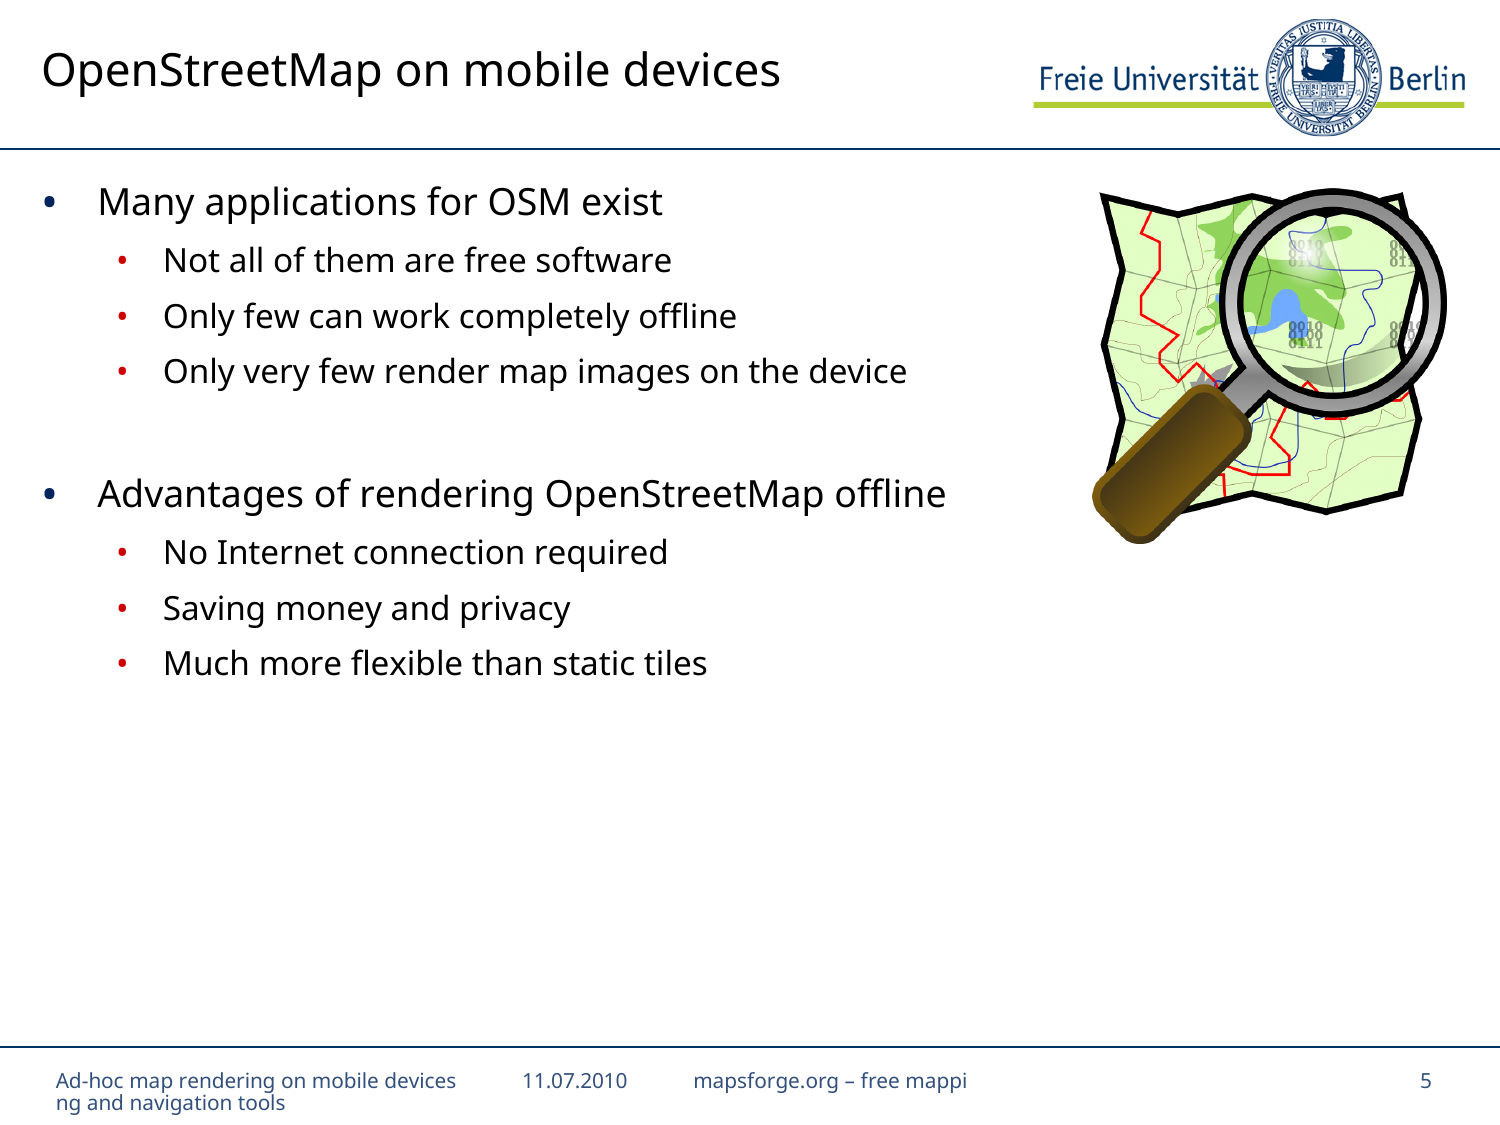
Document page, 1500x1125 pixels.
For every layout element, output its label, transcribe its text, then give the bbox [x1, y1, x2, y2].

picture [1033, 19, 1470, 137]
title OpenStreetMap on mobile devices [41, 0, 1016, 138]
picture [1092, 188, 1447, 544]
list Many applications for OSM exist Not all of them are free software Only few can work completely offline Only very few render map images on the device Advantages of rendering OpenStreetMap offline No Internet connection required Saving money and privacy Much more flexible than static tiles [41, 175, 1447, 919]
